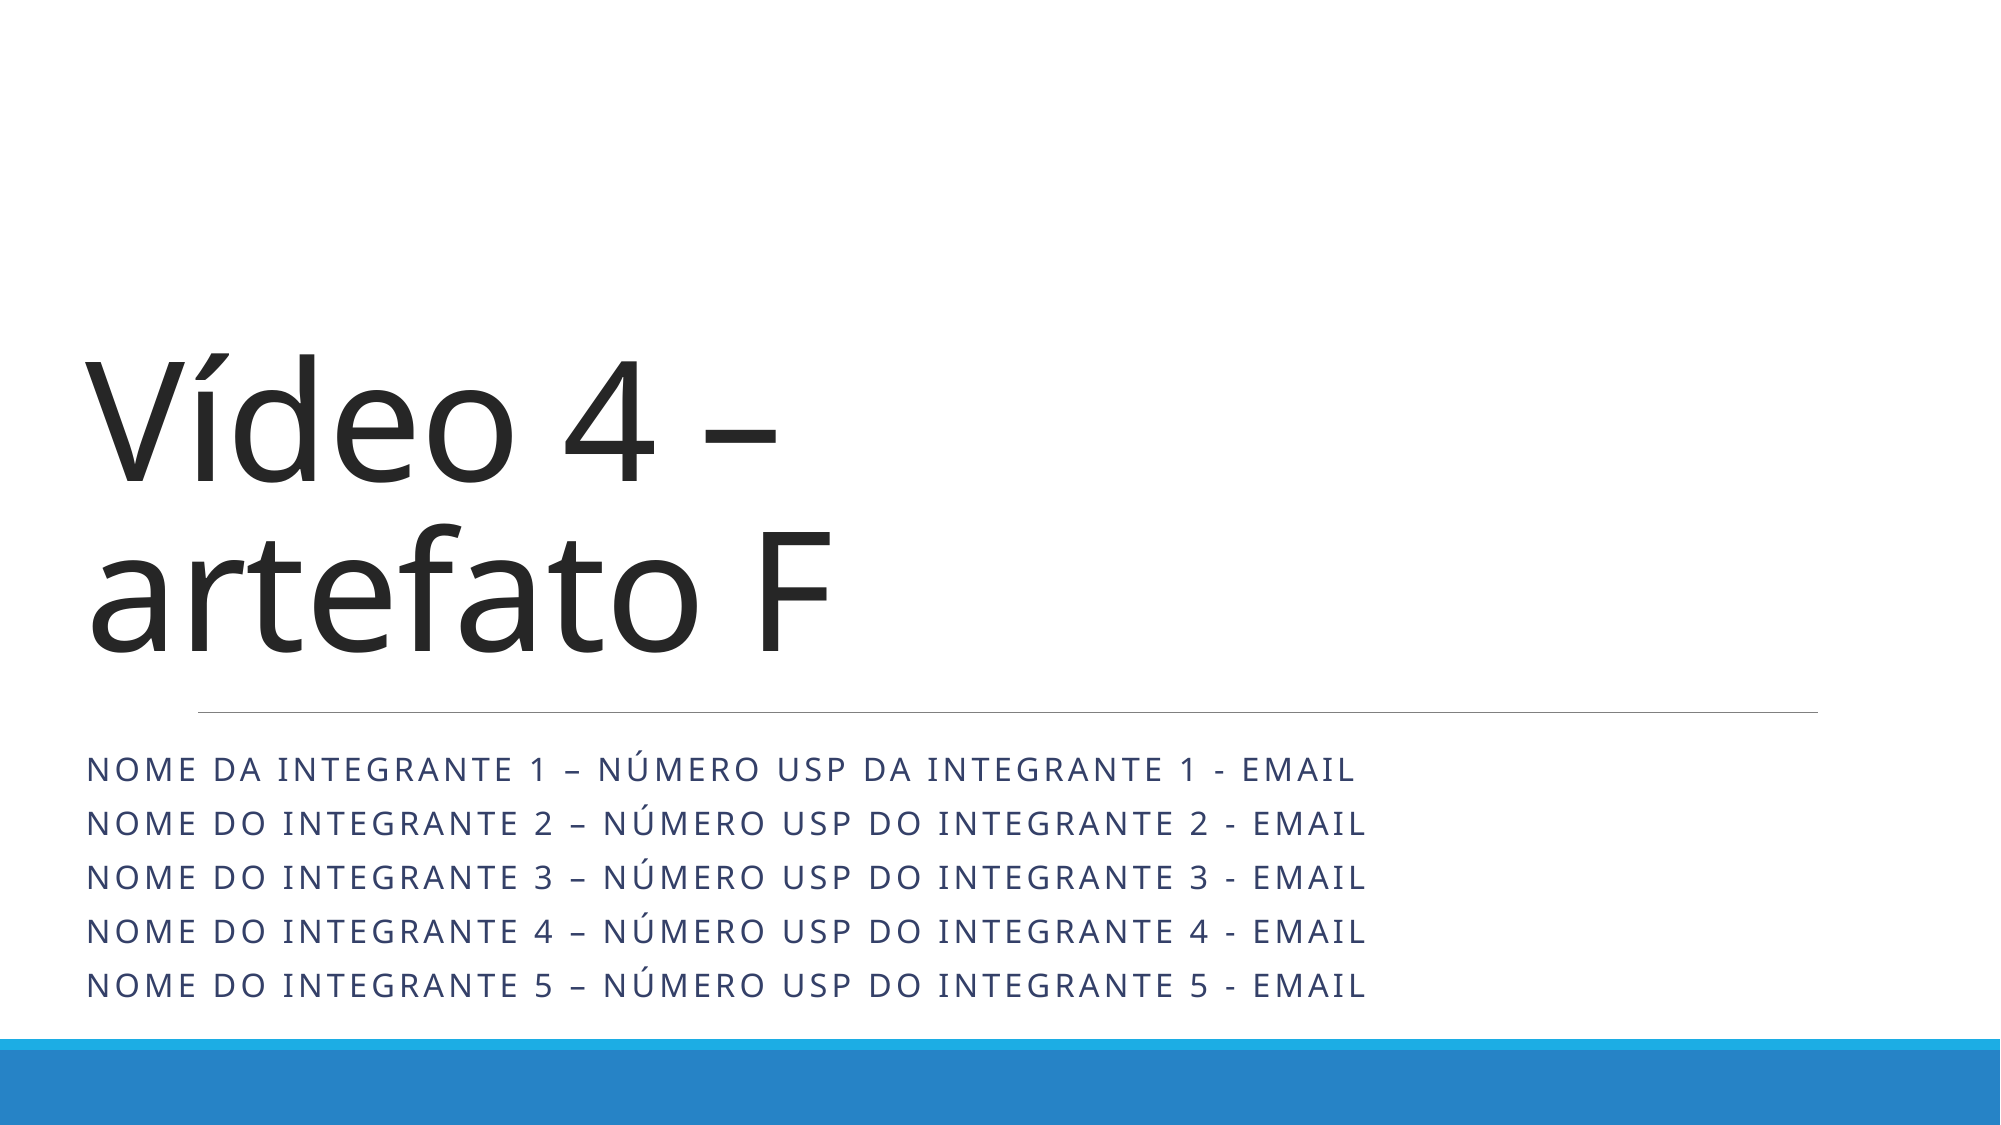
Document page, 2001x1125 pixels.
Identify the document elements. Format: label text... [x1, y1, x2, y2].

subtitle Nome da integrante 1 – número Usp da integrante 1 - email Nome do integrante 2 – número Usp do integrante 2 - email Nome do integrante 3 – número Usp do integrante 3 - email Nome do integrante 4 – número Usp do integrante 4 - email Nome do integrante 5 – número Usp do integrante 5 - email [70, 746, 1880, 1018]
title Vídeo 4 – artefato F [70, 301, 1354, 693]
